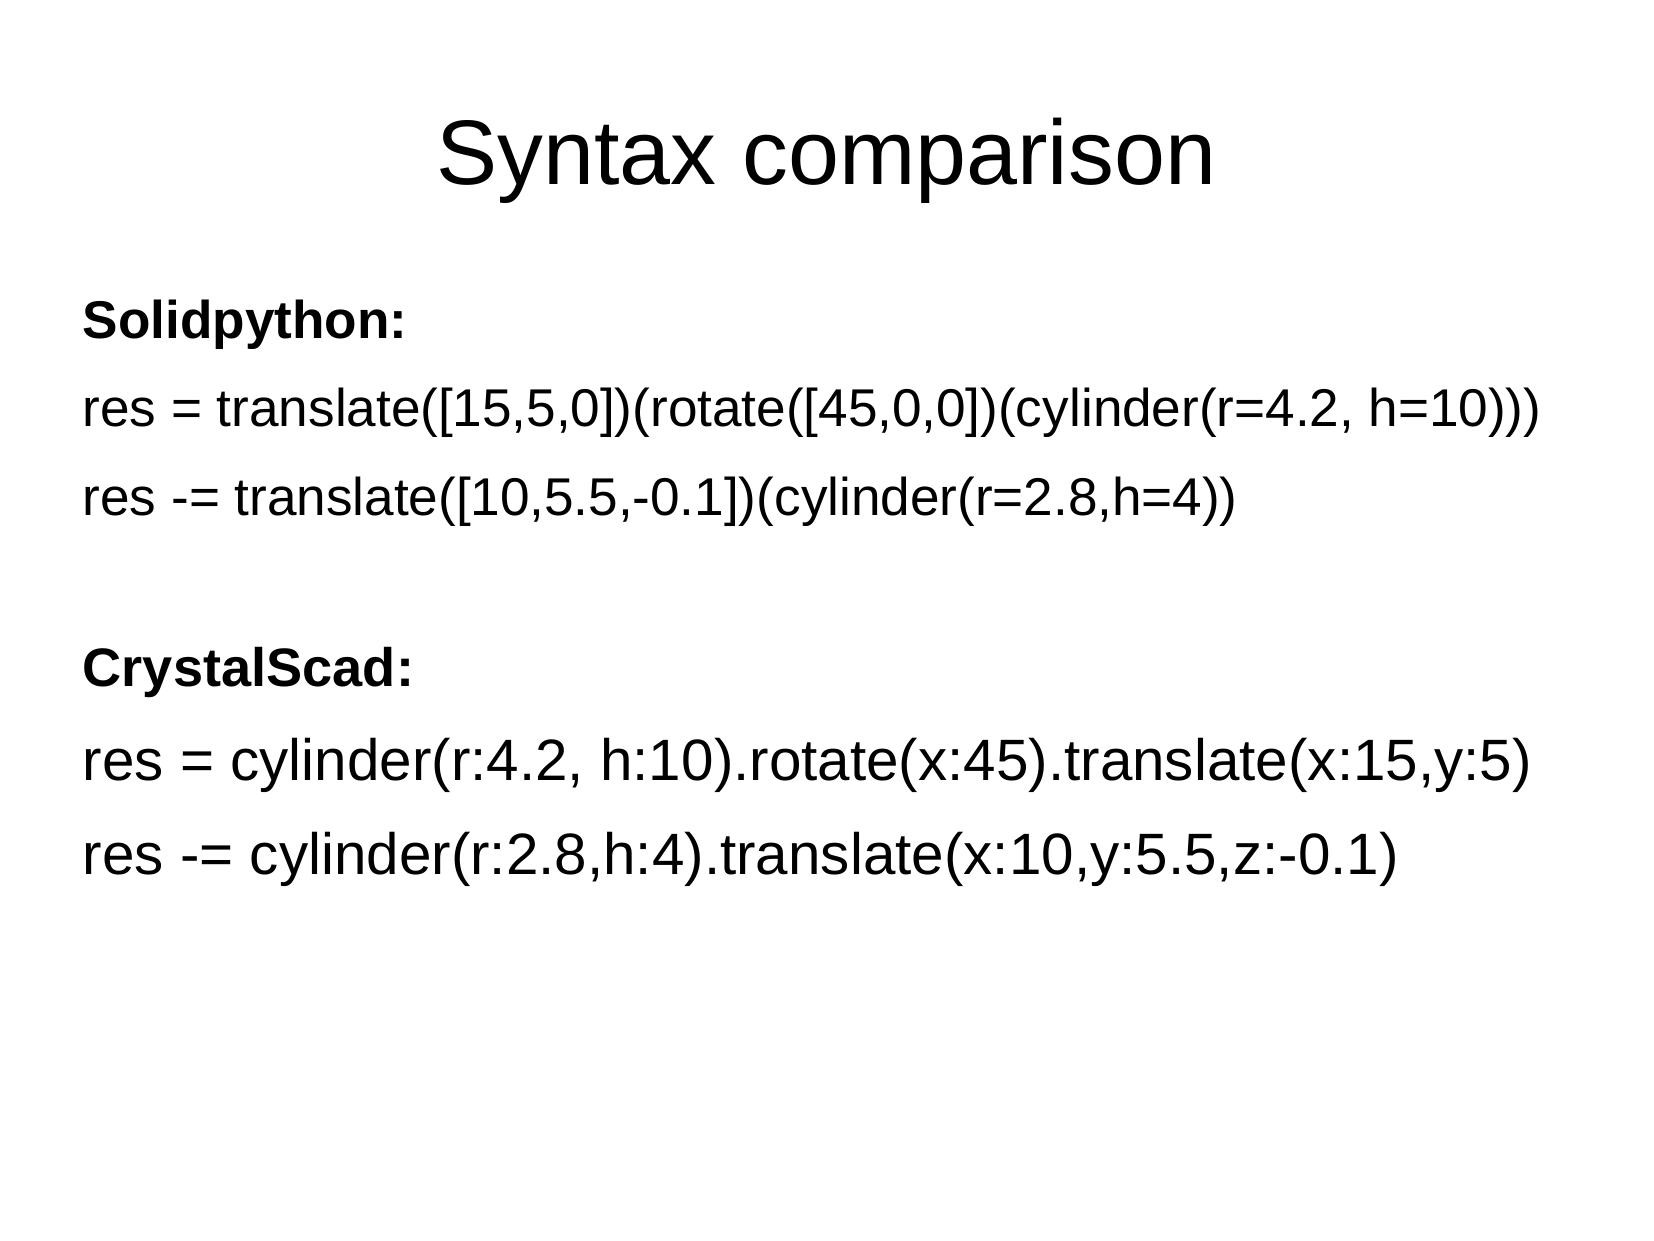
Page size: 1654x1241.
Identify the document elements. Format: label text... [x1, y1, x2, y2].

title Syntax comparison [82, 49, 1571, 257]
list CrystalScad: res = cylinder(r:4.2, h:10).rotate(x:45).translate(x:15,y:5) res -= cylinder(r:2.8,h:4).translate(x:10,y:5.5,z:-0.1) [82, 637, 1571, 981]
list Solidpython: res = translate([15,5,0])(rotate([45,0,0])(cylinder(r=4.2, h=10))) res -= translate([10,5.5,-0.1])(cylinder(r=2.8,h=4)) [82, 290, 1571, 634]
